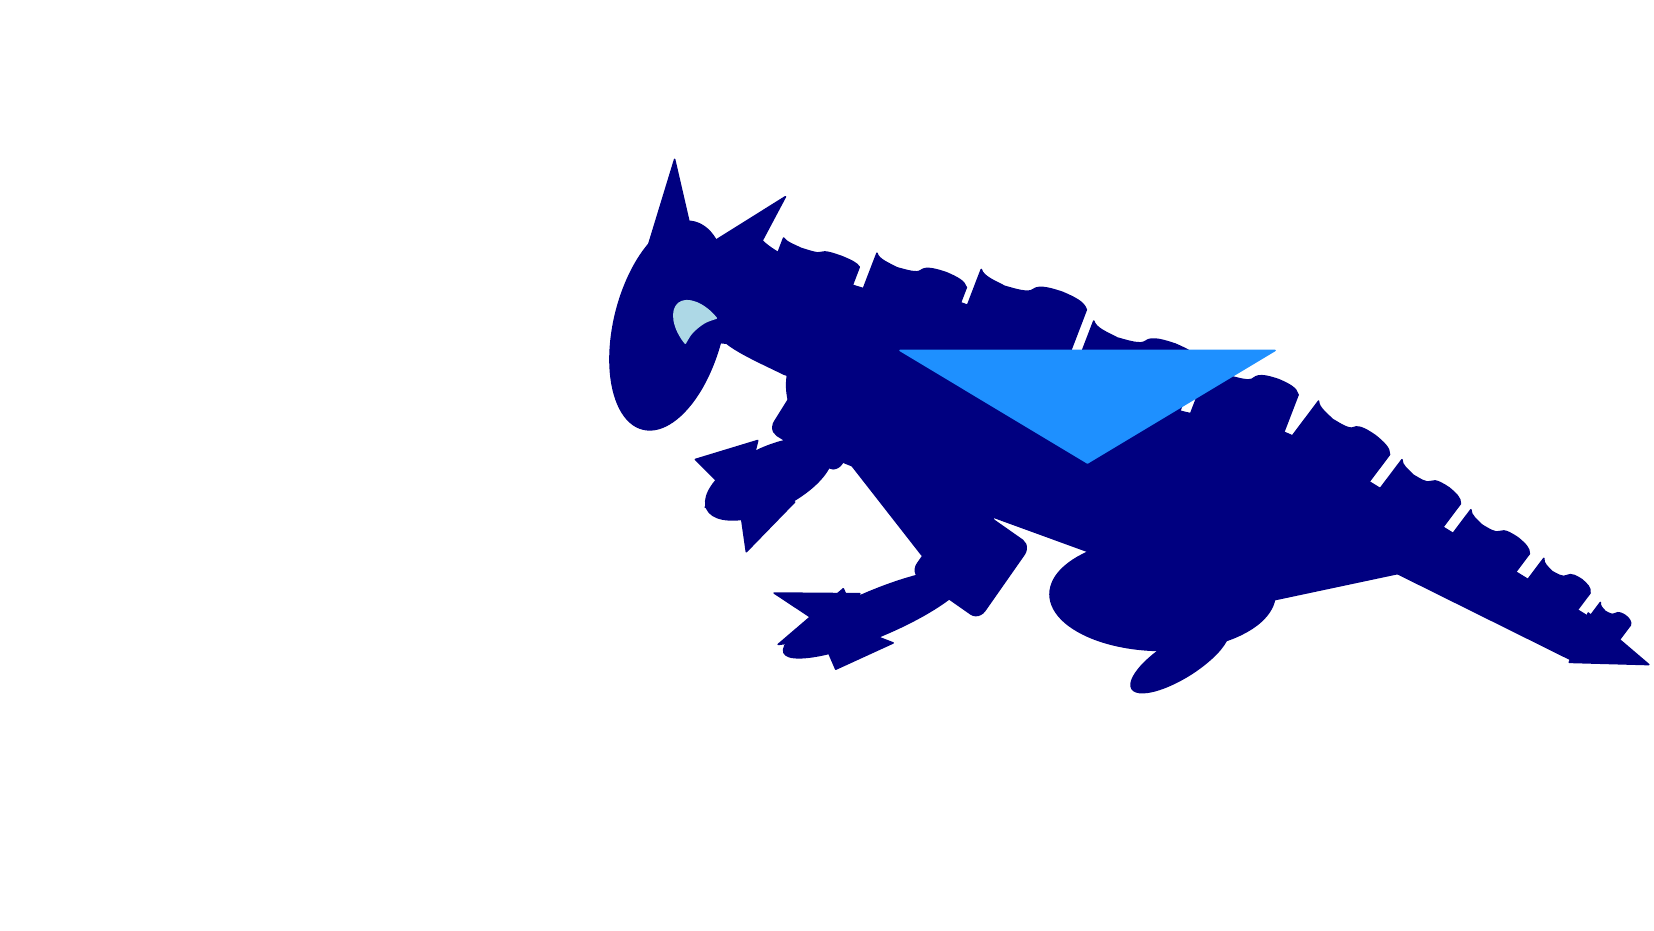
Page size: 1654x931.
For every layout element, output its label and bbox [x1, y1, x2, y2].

text_box [609, 159, 1649, 693]
